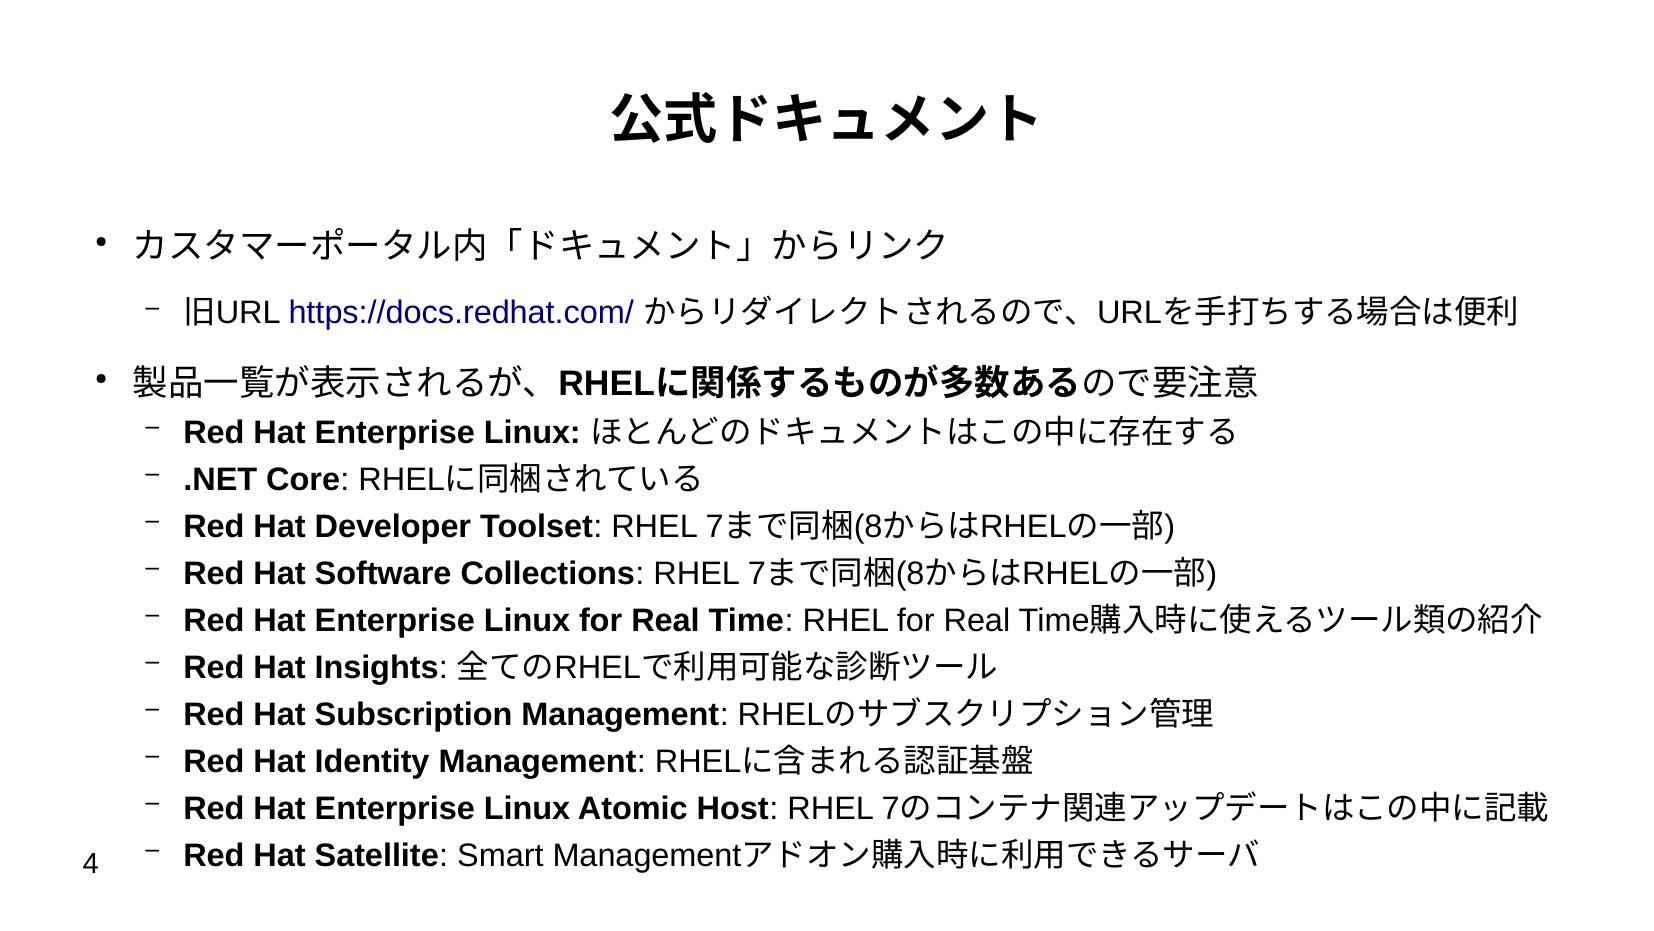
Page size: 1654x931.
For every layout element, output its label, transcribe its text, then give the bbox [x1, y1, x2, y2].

title 公式ドキュメント [82, 37, 1571, 193]
list カスタマーポータル内「ドキュメント」からリンク 旧URL https://docs.redhat.com/ からリダイレクトされるので、URLを手打ちする場合は便利 製品一覧が表示されるが、RHELに関係するものが多数あるので要注意 Red Hat Enterprise Linux: ほとんどのドキュメントはこの中に存在する .NET Core: RHELに同梱されている Red Hat Developer Toolset: RHEL 7まで同梱(8からはRHELの一部) Red Hat Software Collections: RHEL 7まで同梱(8からはRHELの一部) Red Hat Enterprise Linux for Real Time: RHEL for Real Time購入時に使えるツール類の紹介 Red Hat Insights: 全てのRHELで利用可能な診断ツール Red Hat Subscription Management: RHELのサブスクリプション管理 Red Hat Identity Management: RHELに含まれる認証基盤 Red Hat Enterprise Linux Atomic Host: RHEL 7のコンテナ関連アップデートはこの中に記載 Red Hat Satellite: Smart Managementアドオン購入時に利用できるサーバ [82, 217, 1551, 886]
